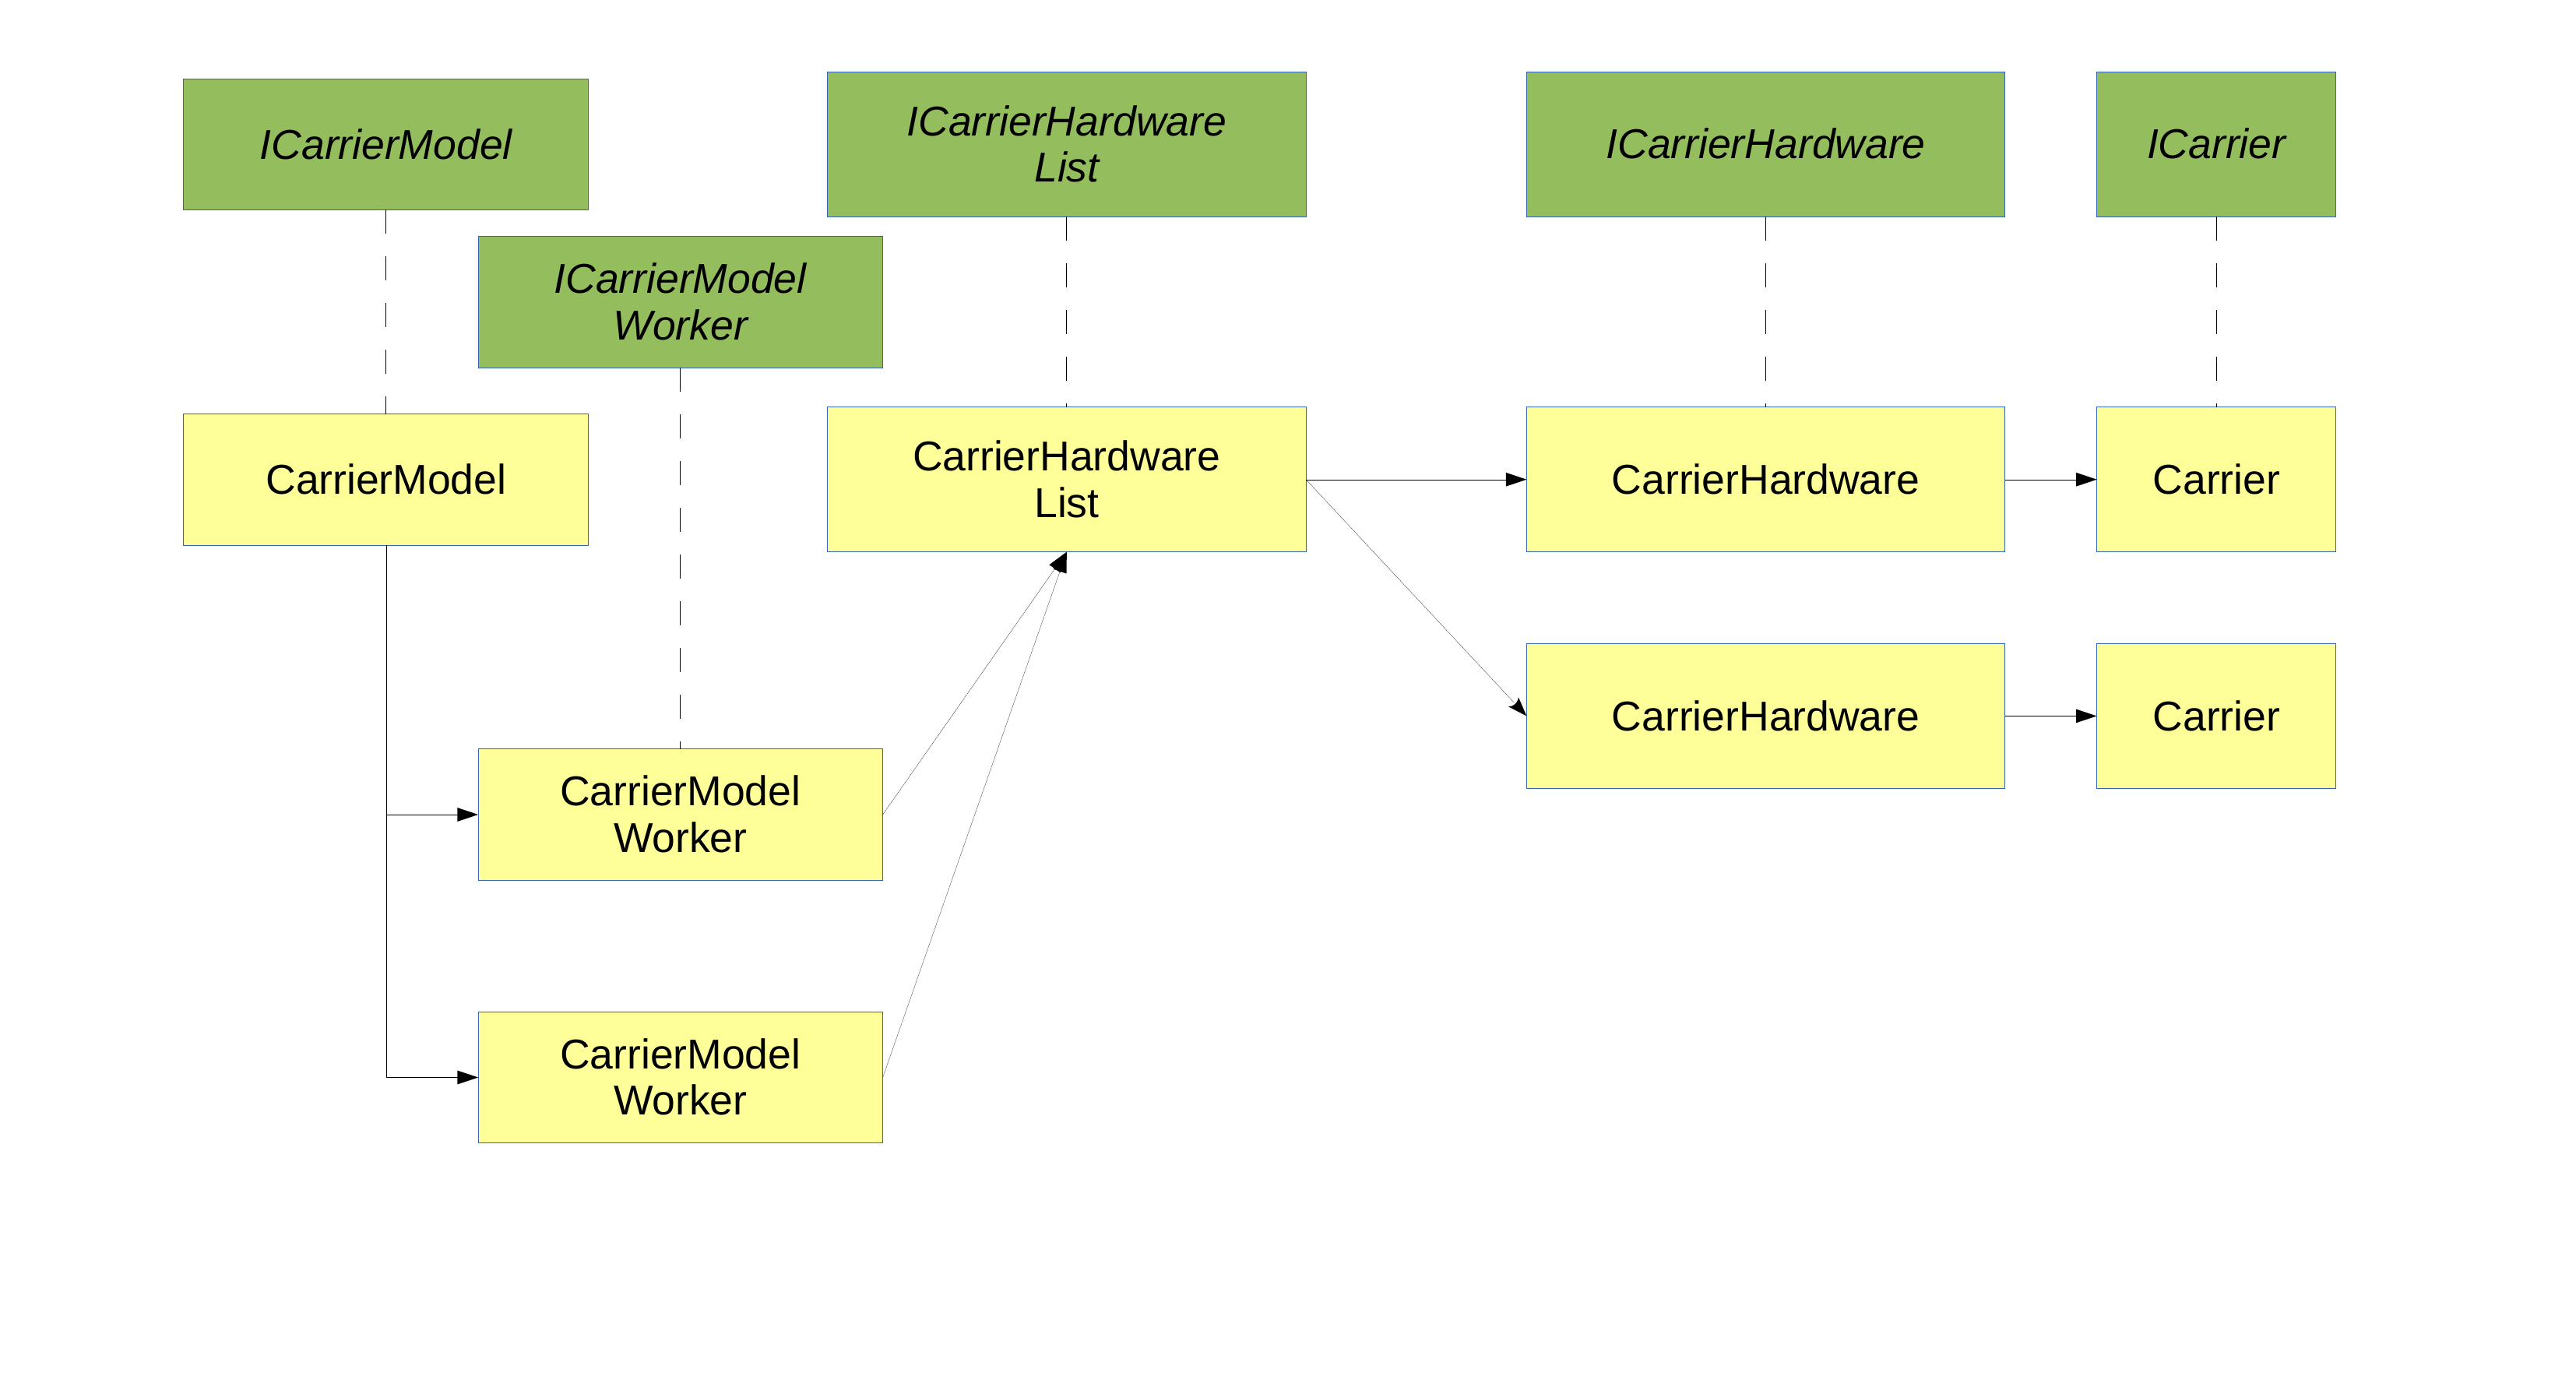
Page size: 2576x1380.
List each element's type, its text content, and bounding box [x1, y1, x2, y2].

text_box Carrier [2096, 643, 2336, 789]
text_box ICarrierModel Worker [478, 236, 883, 368]
text_box ICarrierHardware [1526, 72, 2005, 217]
text_box Carrier [2096, 407, 2336, 552]
text_box ICarrier [2096, 72, 2336, 217]
text_box ICarrierModel [183, 79, 589, 210]
text_box CarrierHardware List [827, 407, 1307, 552]
text_box CarrierModel Worker [478, 1012, 883, 1143]
text_box CarrierModel Worker [478, 748, 883, 881]
text_box ICarrierHardware List [827, 72, 1307, 217]
text_box CarrierHardware [1526, 643, 2005, 789]
text_box CarrierHardware [1526, 407, 2005, 552]
text_box CarrierModel [183, 414, 589, 546]
